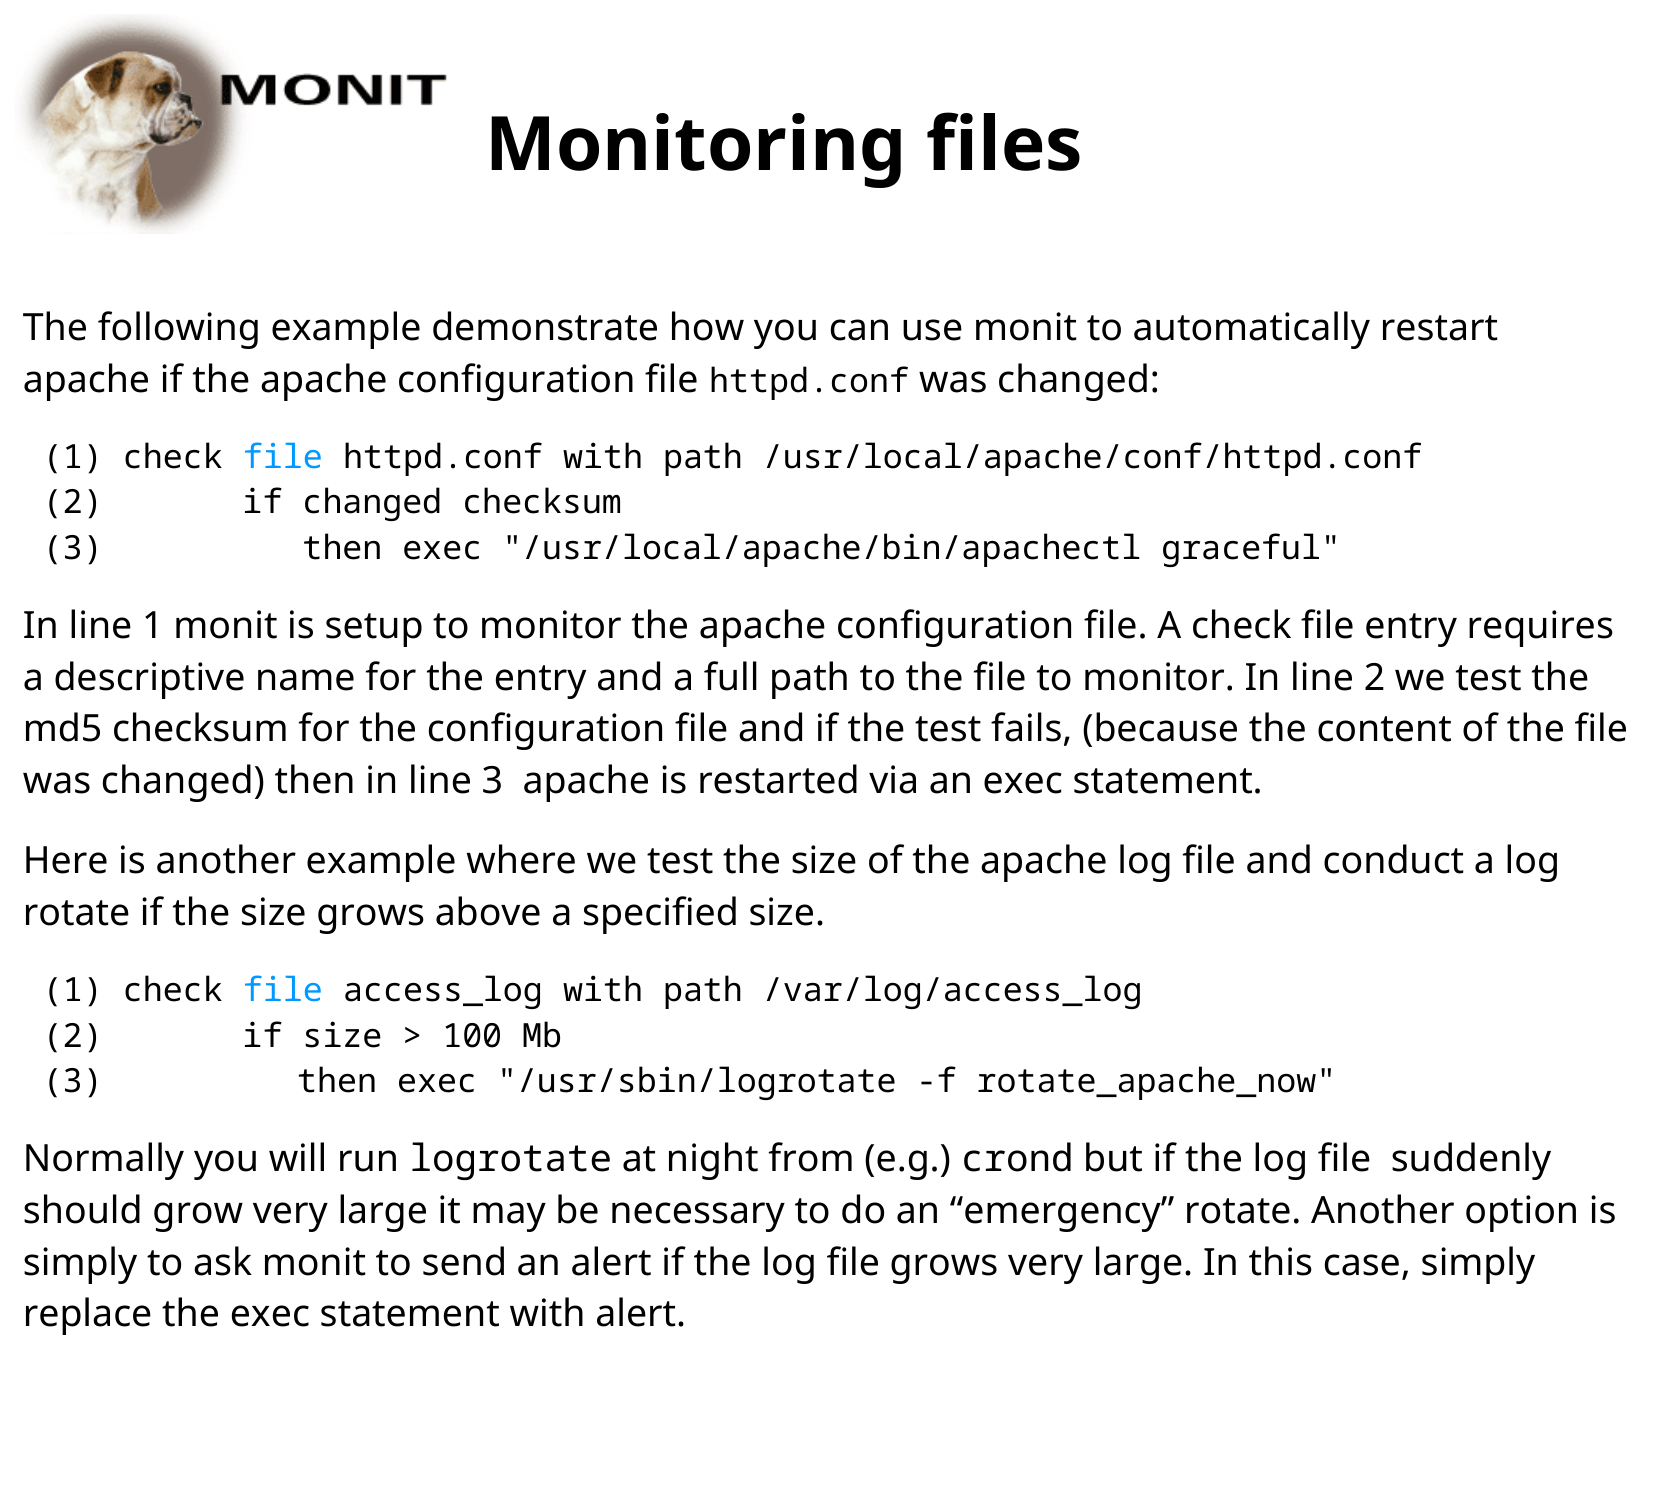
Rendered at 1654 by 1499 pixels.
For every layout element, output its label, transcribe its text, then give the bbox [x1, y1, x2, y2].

list The following example demonstrate how you can use monit to automatically restart apache if the apache configuration file httpd.conf was changed: (1) check file httpd.conf with path /usr/local/apache/conf/httpd.conf (2) if changed checksum (3) then exec "/usr/local/apache/bin/apachectl graceful" In line 1 monit is setup to monitor the apache configuration file. A check file entry requires a descriptive name for the entry and a full path to the file to monitor. In line 2 we test the md5 checksum for the configuration file and if the test fails, (because the content of the file was changed) then in line 3 apache is restarted via an exec statement. Here is another example where we test the size of the apache log file and conduct a log rotate if the size grows above a specified size. (1) check file access_log with path /var/log/access_log (2) if size > 100 Mb (3) then exec "/usr/sbin/logrotate -f rotate_apache_now" Normally you will run logrotate at night from (e.g.) crond but if the log file suddenly should grow very large it may be necessary to do an “emergency” rotate. Another option is simply to ask monit to send an alert if the log file grows very large. In this case, simply replace the exec statement with alert. [22, 300, 1636, 1499]
picture [14, 14, 448, 234]
title Monitoring files [502, 72, 1067, 210]
